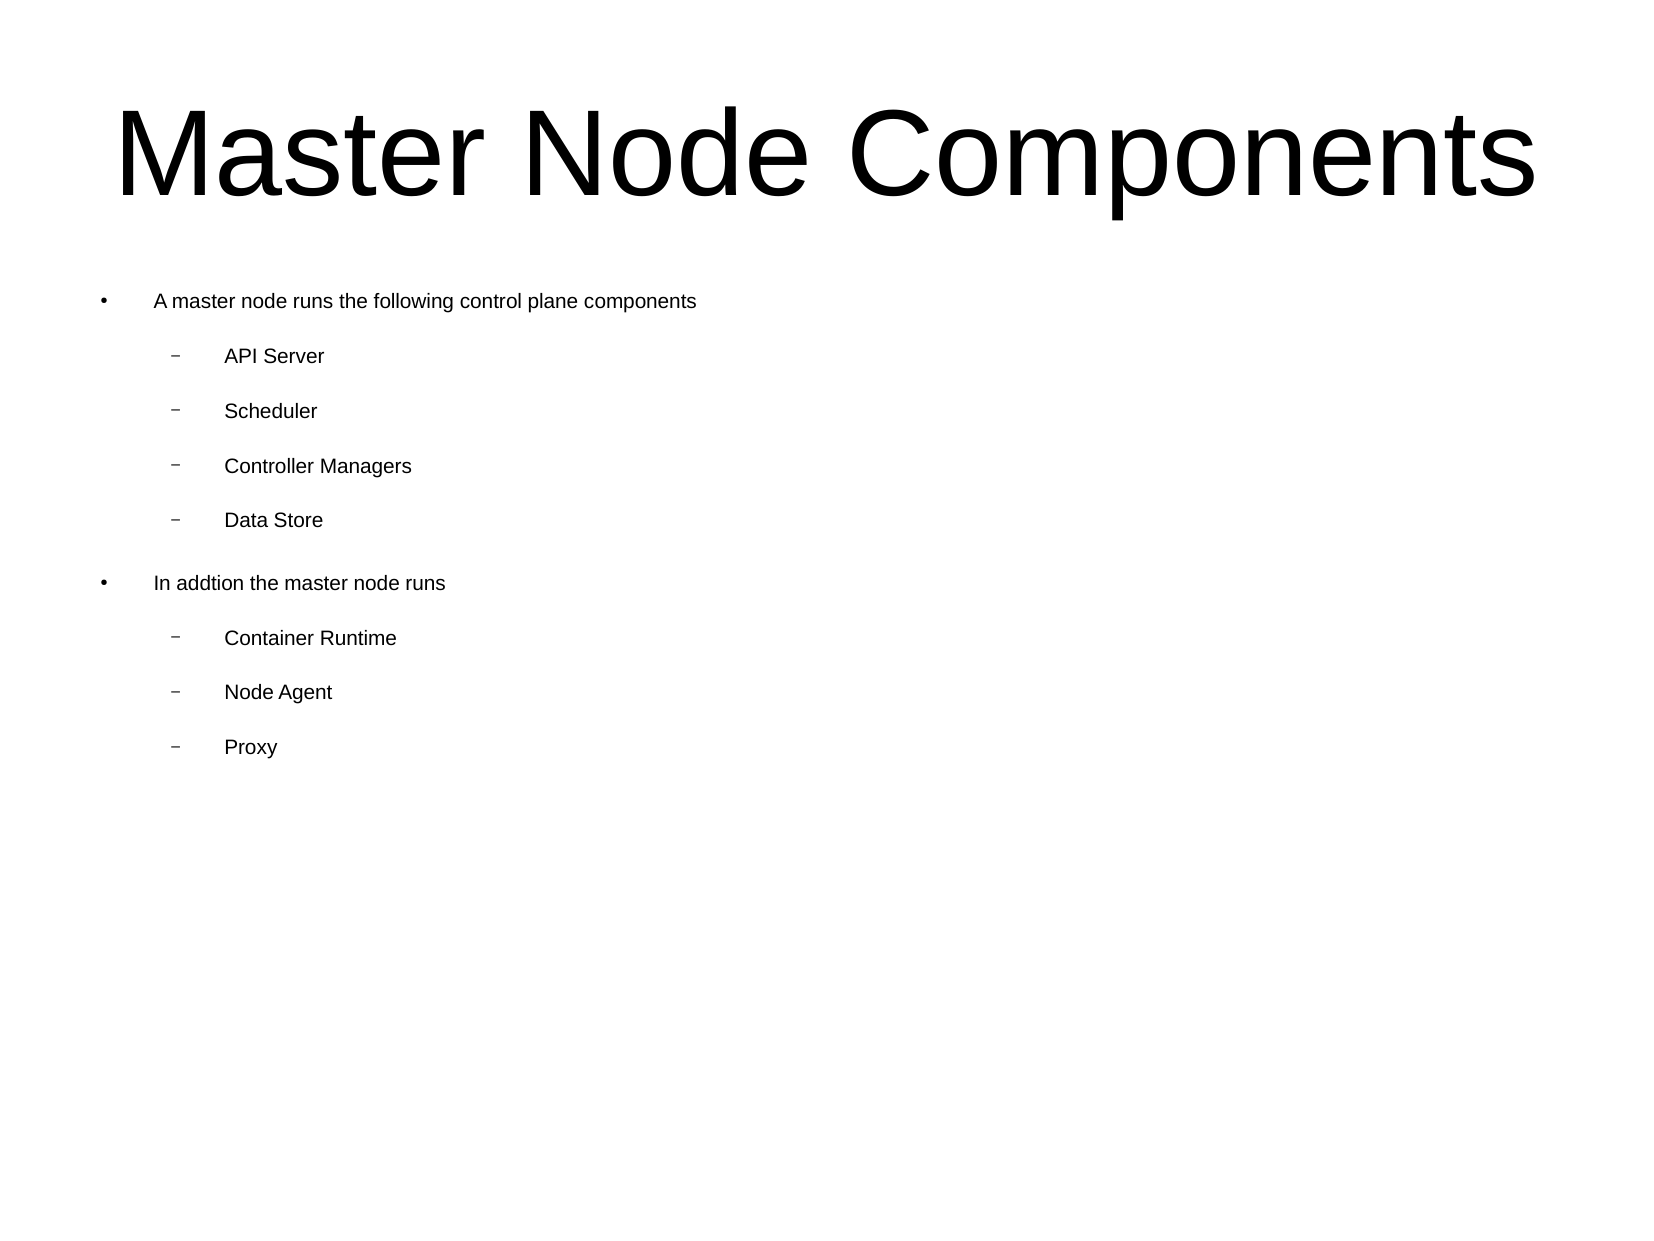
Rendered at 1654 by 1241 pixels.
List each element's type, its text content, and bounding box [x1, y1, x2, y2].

title Master Node Components [82, 49, 1571, 257]
list A master node runs the following control plane components API Server Scheduler Controller Managers Data Store In addtion the master node runs Container Runtime Node Agent Proxy [82, 290, 1636, 1220]
